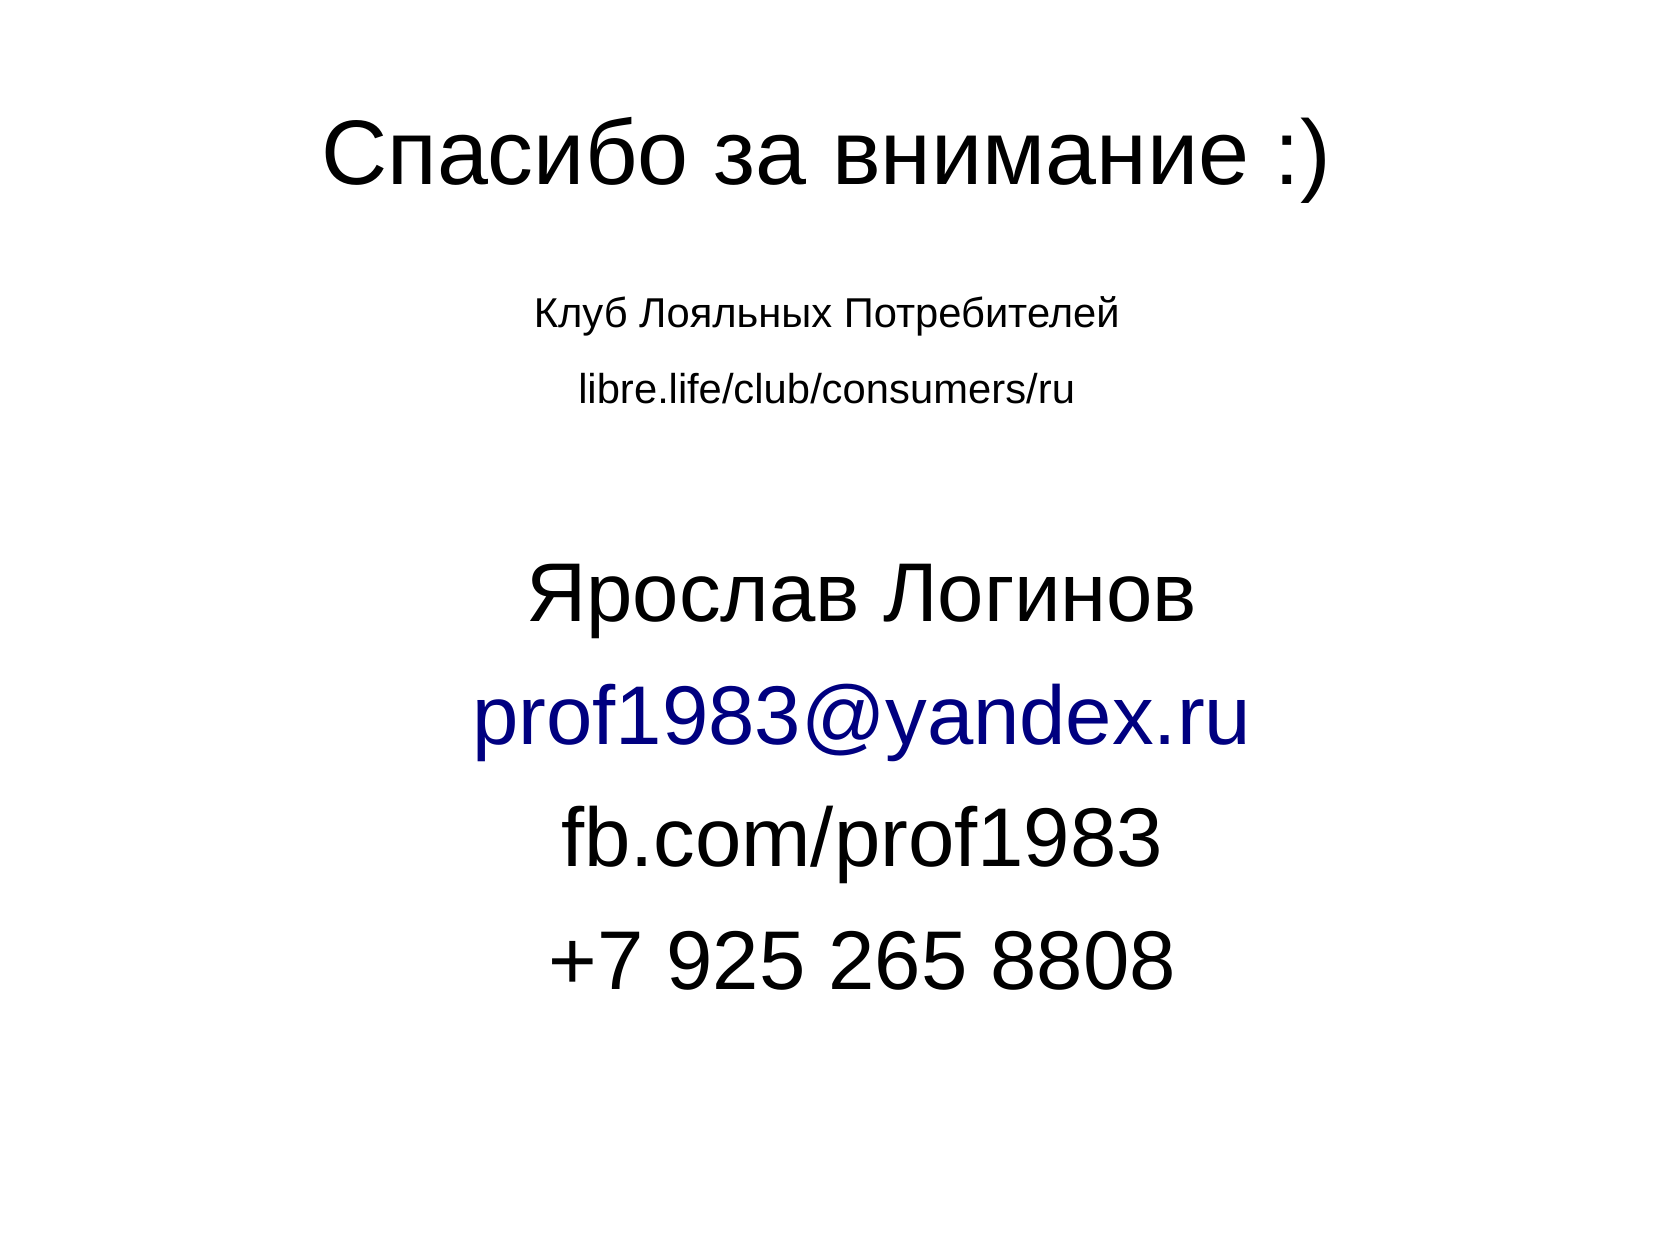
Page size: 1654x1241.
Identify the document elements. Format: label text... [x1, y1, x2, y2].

list Клуб Лояльных Потребителей libre.life/club/consumers/ru Ярослав Логинов prof1983@yandex.ru fb.com/prof1983 +7 925 265 8808 [82, 290, 1571, 1010]
title Спасибо за внимание :) [82, 49, 1571, 257]
